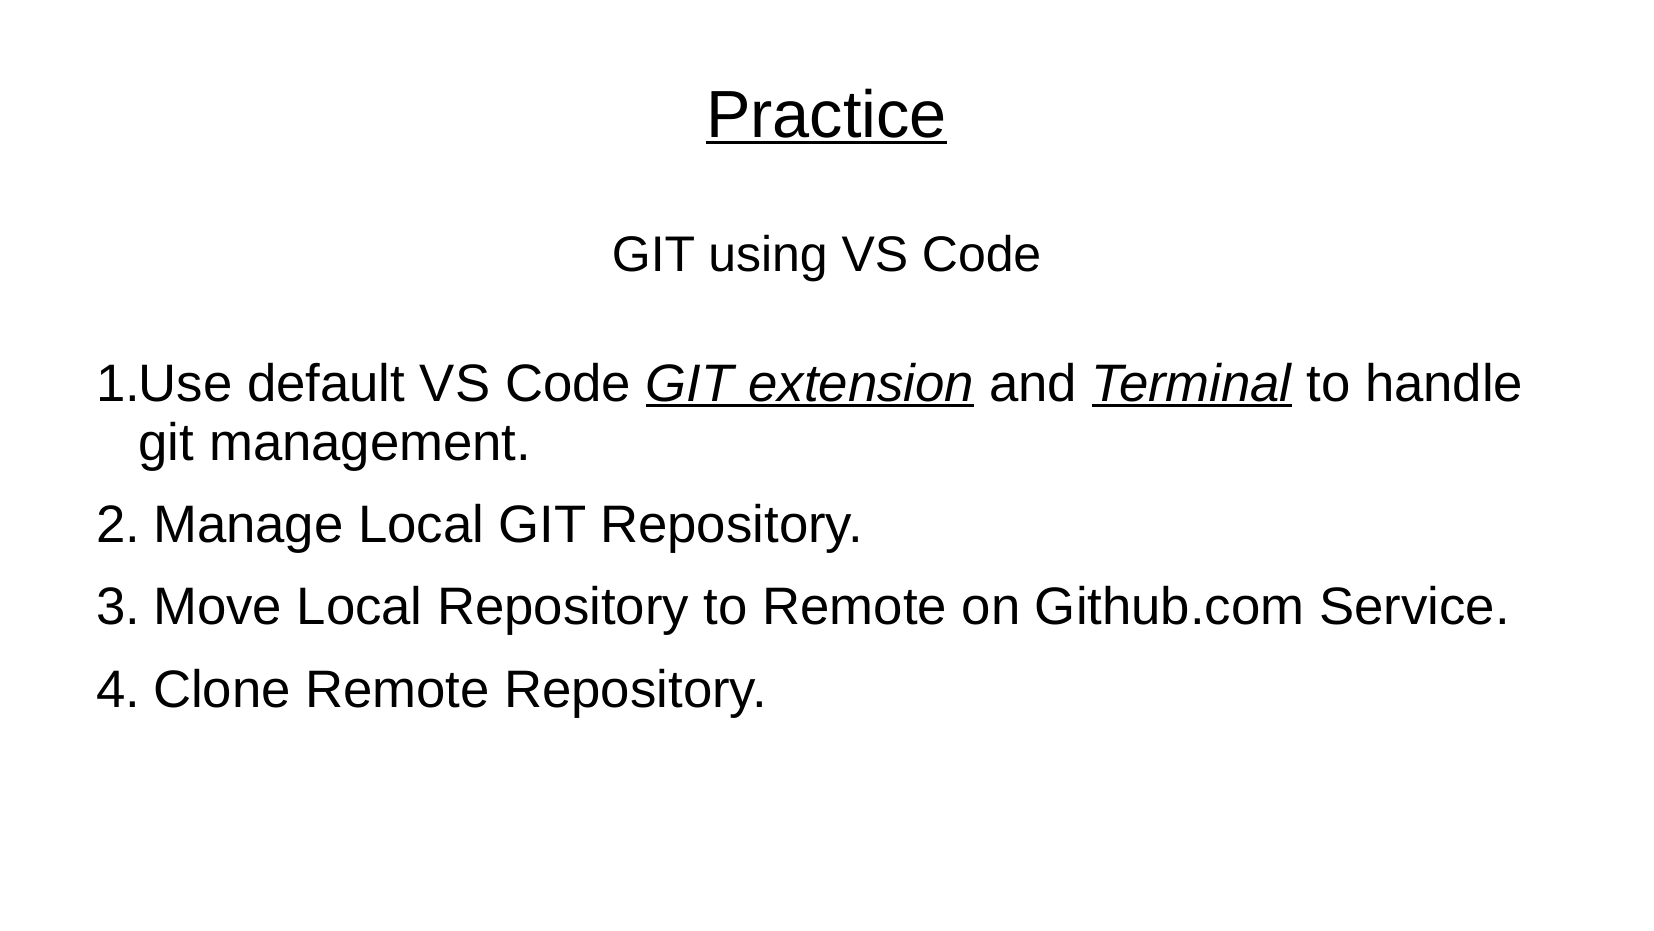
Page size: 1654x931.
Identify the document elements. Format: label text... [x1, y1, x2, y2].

title Practice GIT using VS Code [82, 43, 1571, 315]
list Use default VS Code GIT extension and Terminal to handle git management. Manage Local GIT Repository. Move Local Repository to Remote on Github.com Service. Clone Remote Repository. [82, 353, 1571, 727]
